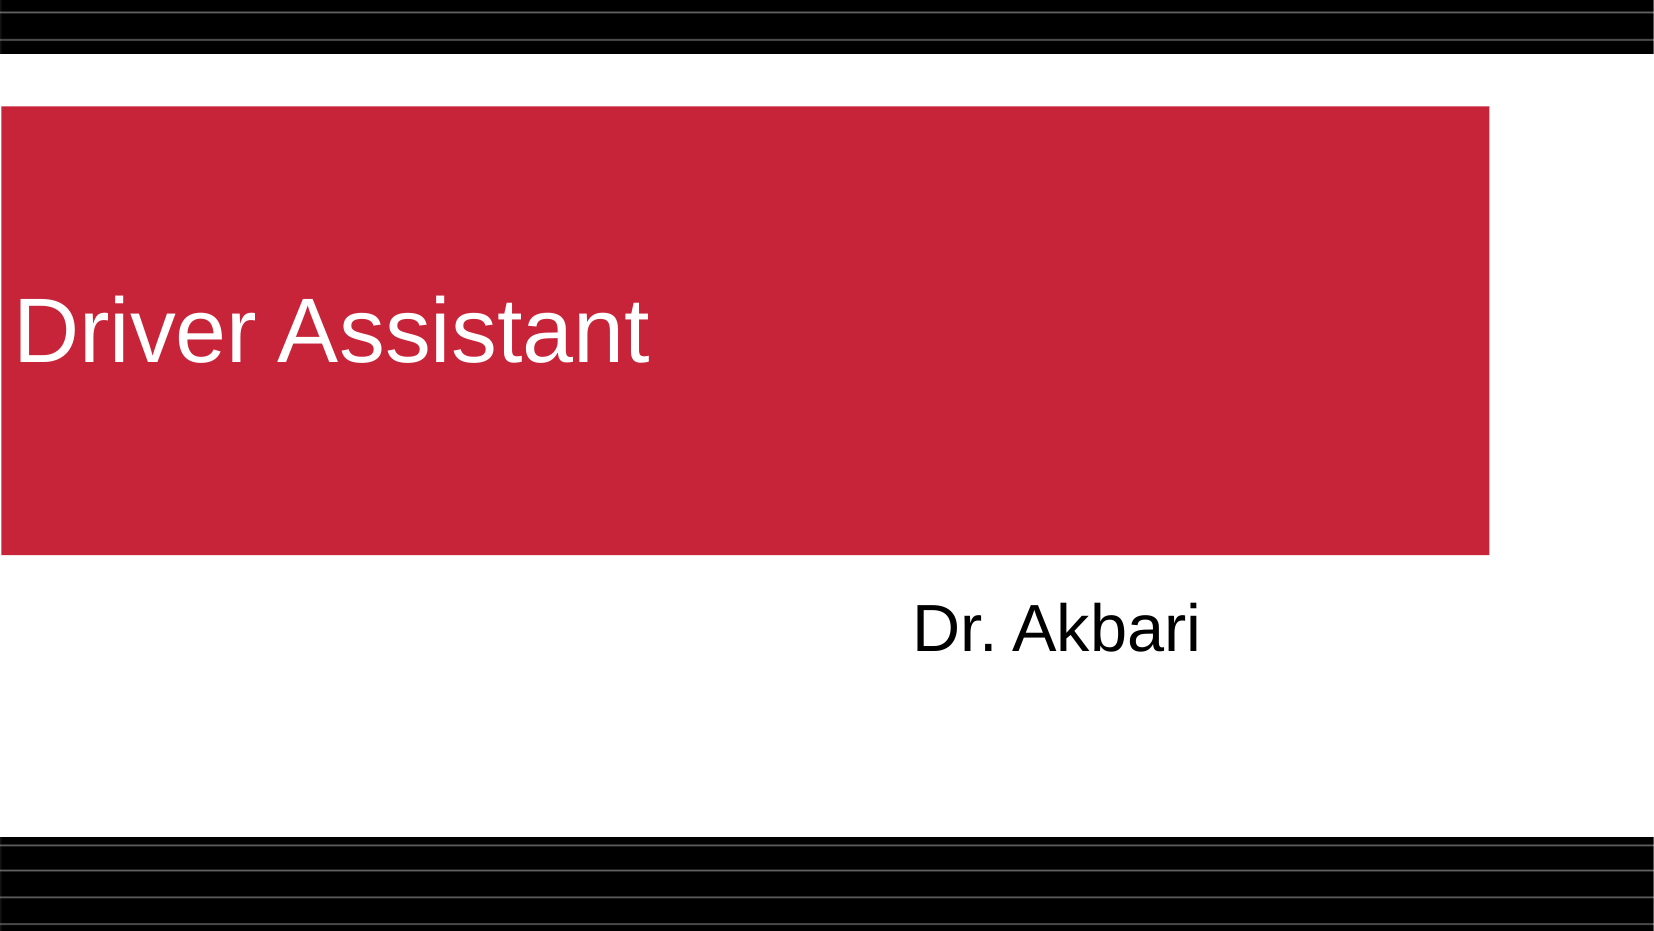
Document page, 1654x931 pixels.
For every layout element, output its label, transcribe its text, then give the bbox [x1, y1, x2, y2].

picture [0, 837, 1654, 931]
picture [0, 0, 1654, 54]
title Driver Assistant [1, 106, 1490, 556]
subtitle Dr. Akbari [625, 590, 1489, 804]
